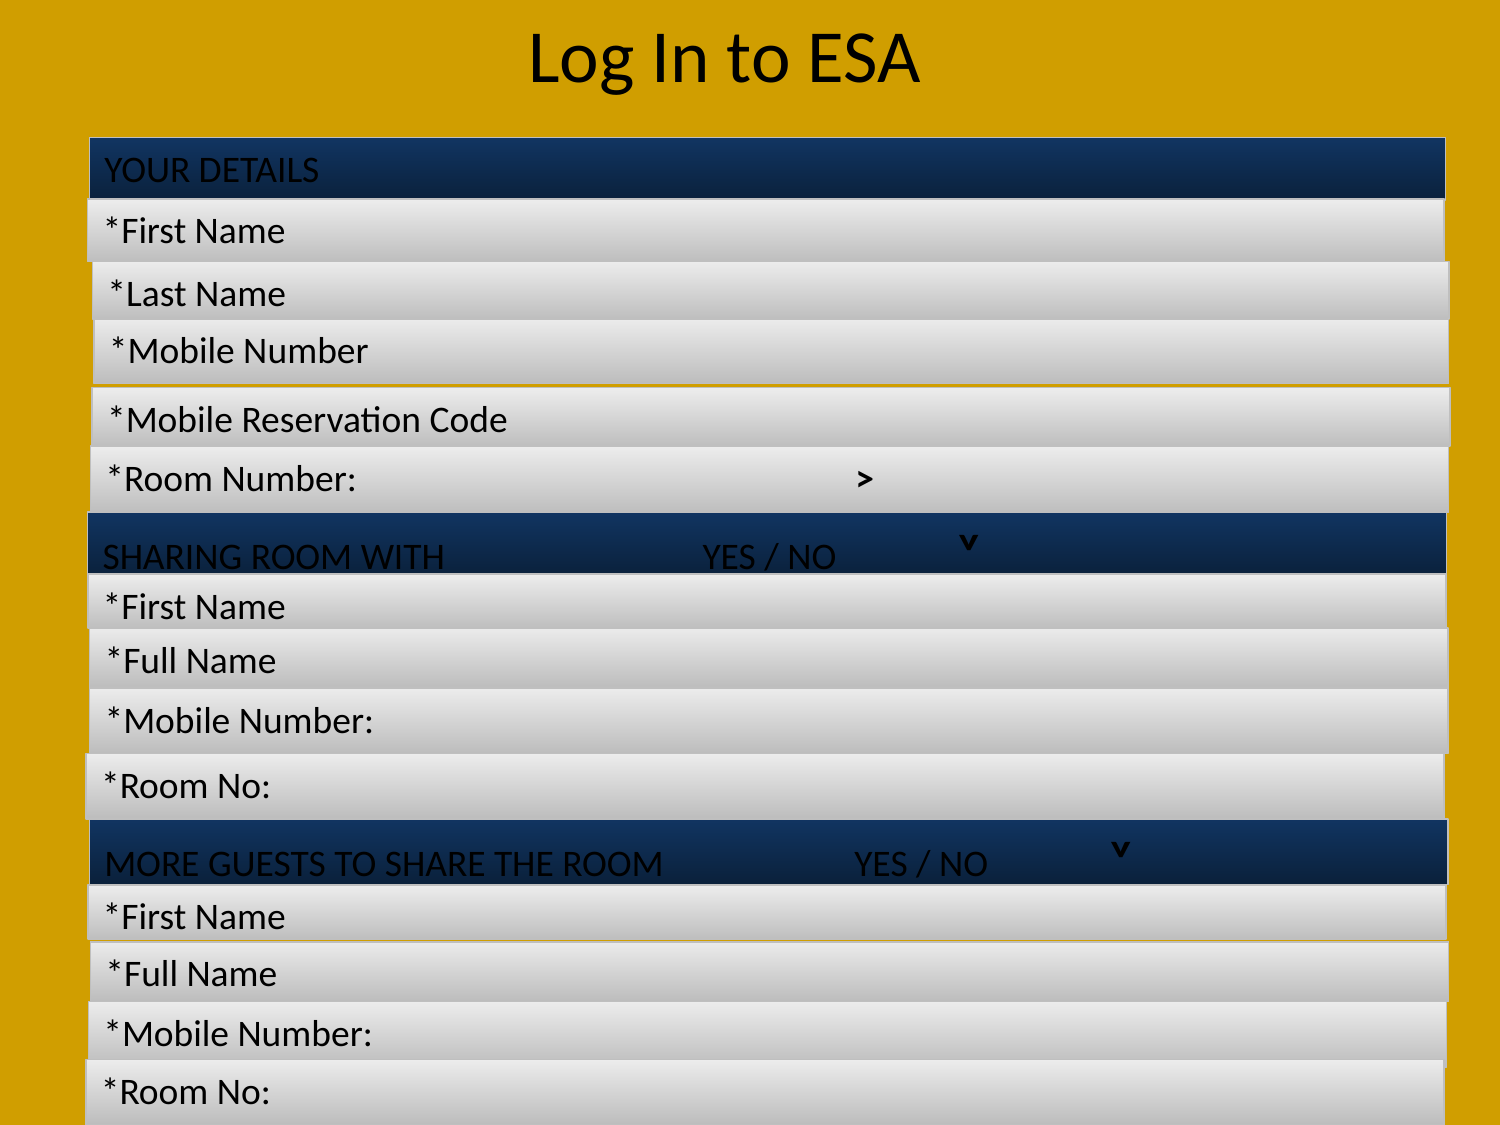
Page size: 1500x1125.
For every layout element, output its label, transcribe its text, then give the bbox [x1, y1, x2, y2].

text_box *Mobile Reservation Code [92, 387, 1451, 446]
text_box *Full Name [90, 941, 1449, 1002]
text_box *Full Name [89, 628, 1448, 688]
text_box *Room No: [85, 1059, 1445, 1125]
list YOUR DETAILS [89, 137, 1446, 200]
text_box SHARING ROOM WITH YES / NO ˅ [87, 512, 1447, 578]
text_box *First Name [87, 198, 1445, 262]
text_box *Room Number: ˃ [90, 446, 1449, 513]
text_box *Mobile Number [93, 318, 1449, 384]
text_box MORE GUESTS TO SHARE THE ROOM YES / NO ˅ [89, 819, 1449, 885]
text_box *Room No: [86, 753, 1445, 820]
text_box *Mobile Number: [88, 1001, 1447, 1068]
text_box *First Name [87, 884, 1446, 939]
title Log In to ESA [237, 0, 1213, 88]
text_box *Last Name [92, 261, 1449, 319]
text_box *Mobile Number: [89, 688, 1448, 754]
text_box *First Name [87, 574, 1446, 629]
